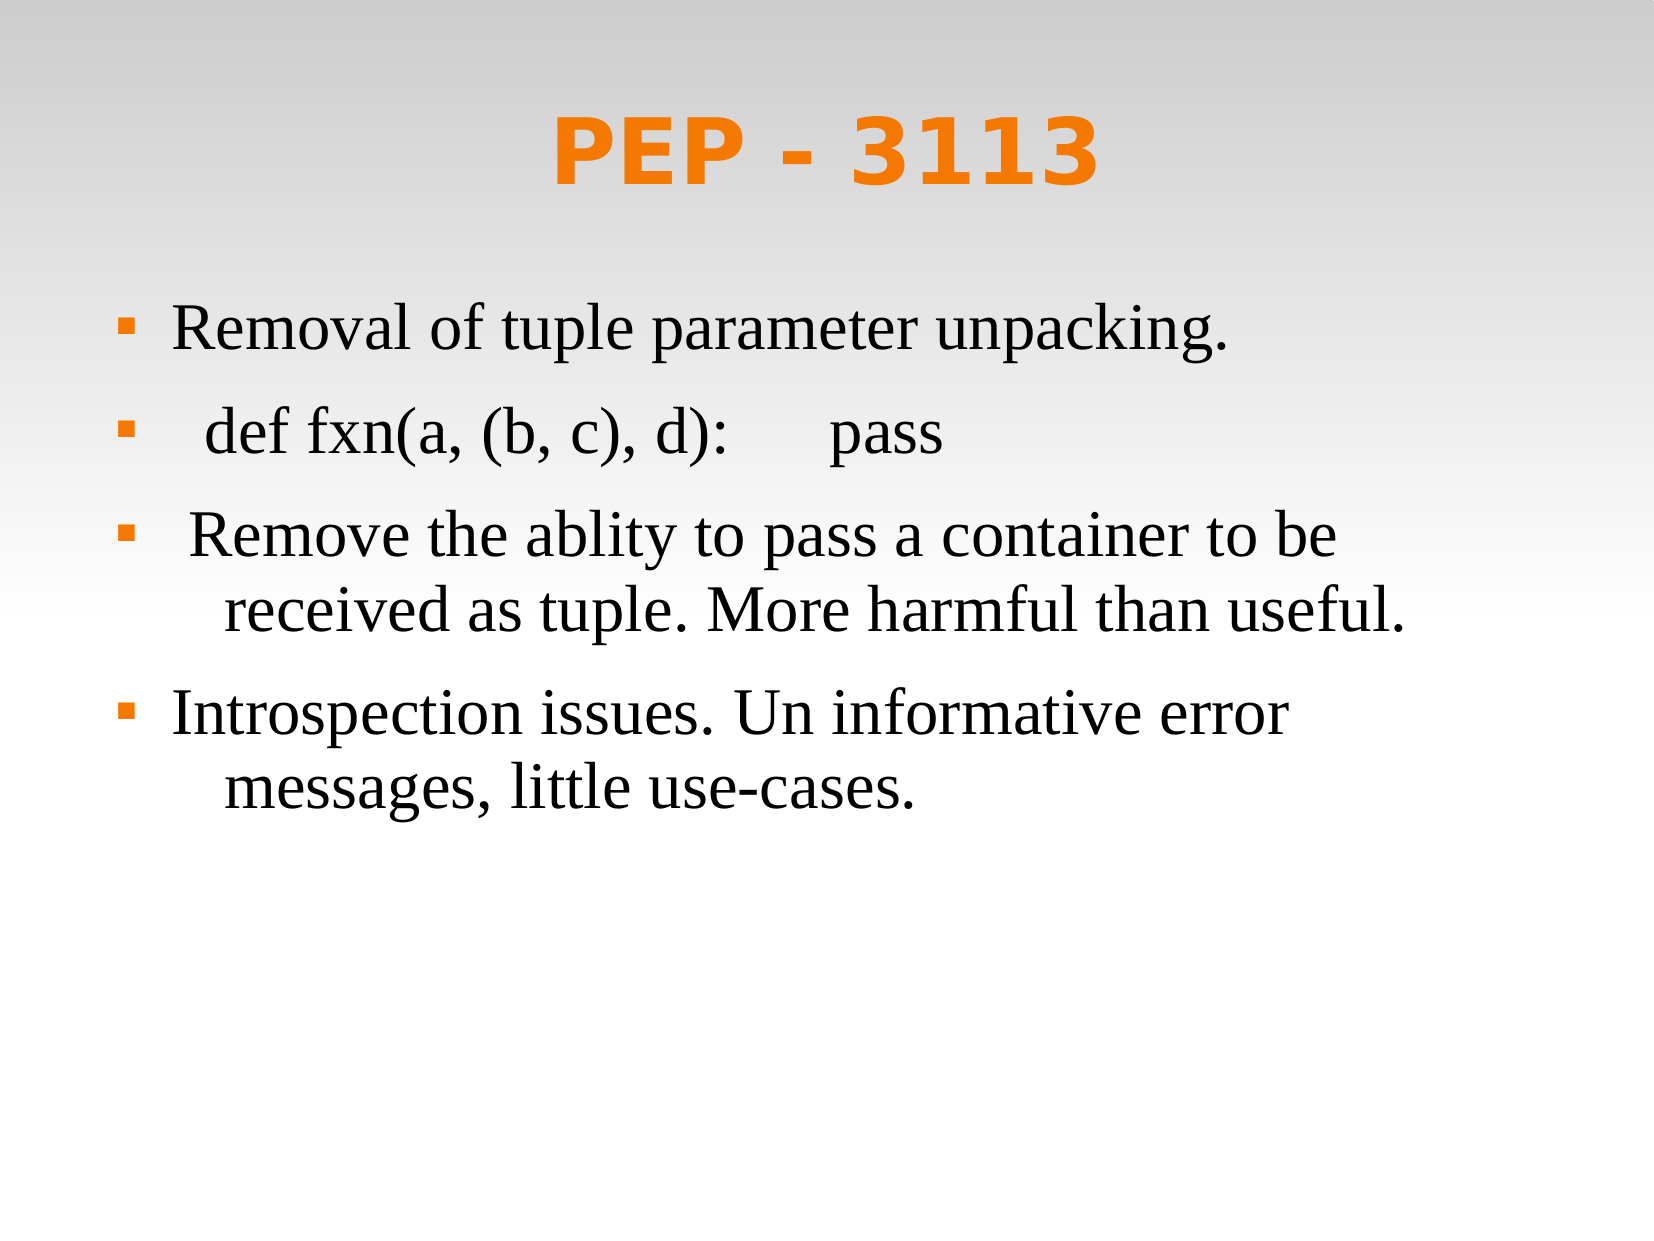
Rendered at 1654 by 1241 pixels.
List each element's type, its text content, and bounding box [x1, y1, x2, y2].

title PEP - 3113 [82, 56, 1571, 250]
list Removal of tuple parameter unpacking. def fxn(a, (b, c), d): pass Remove the ablity to pass a container to be received as tuple. More harmful than useful. Introspection issues. Un informative error messages, little use-cases. [82, 290, 1571, 1094]
